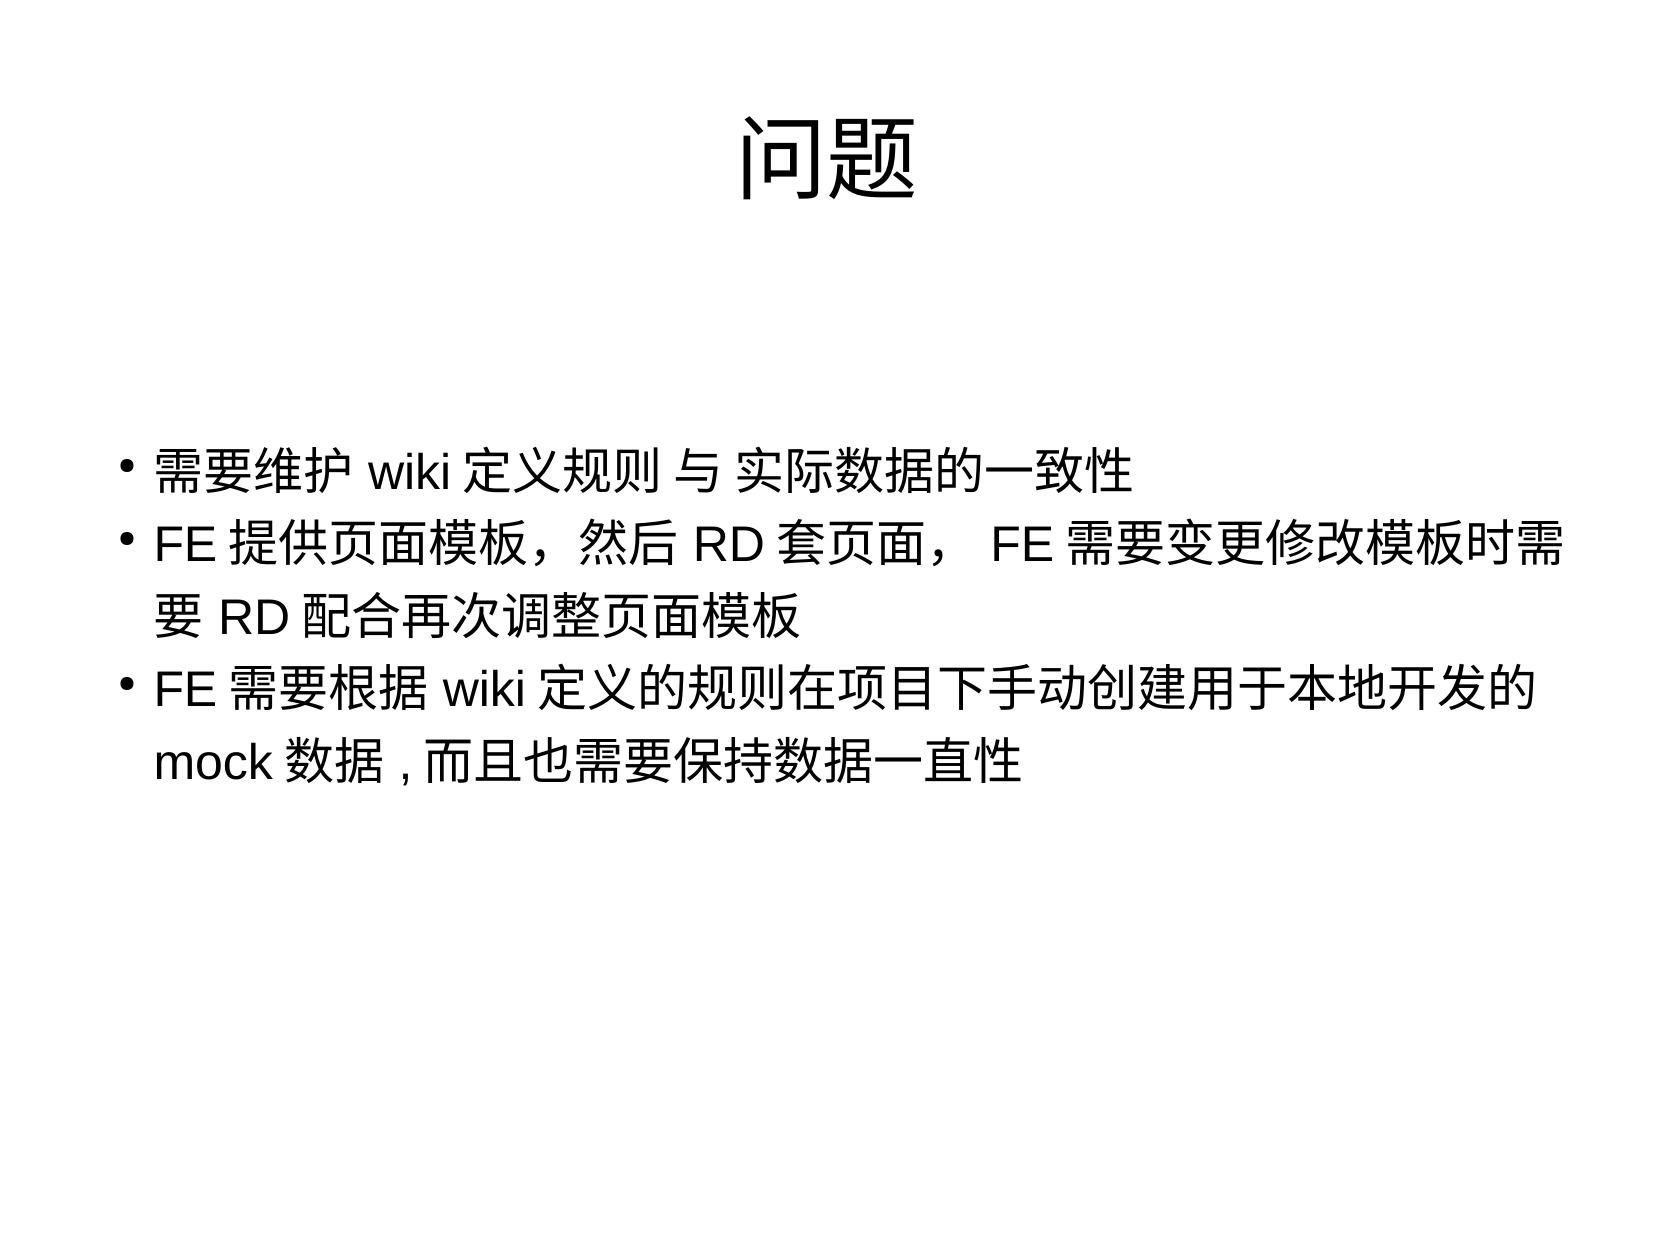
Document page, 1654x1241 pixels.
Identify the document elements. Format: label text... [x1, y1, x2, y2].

title 问题 [82, 49, 1571, 257]
subtitle 需要维护wiki定义规则 与 实际数据的一致性 FE提供页面模板，然后RD套页面，FE需要变更修改模板时需要RD配合再次调整页面模板 FE需要根据wiki定义的规则在项目下手动创建用于本地开发的mock数据,而且也需要保持数据一直性 [82, 290, 1571, 1010]
